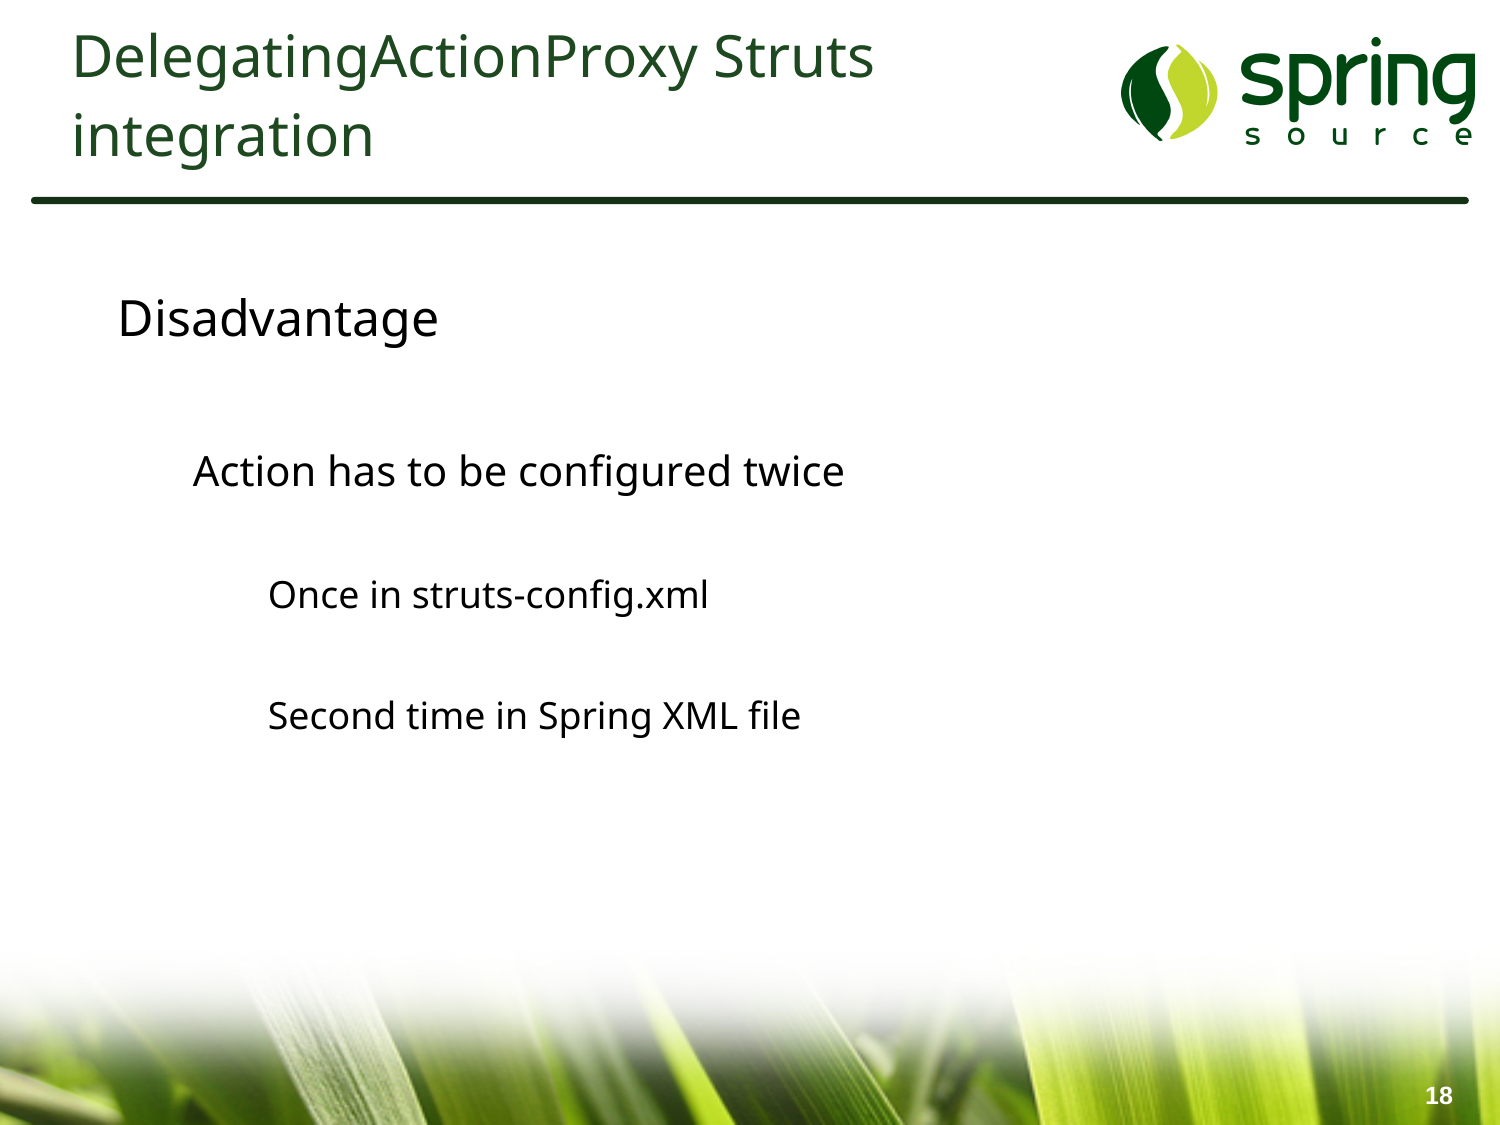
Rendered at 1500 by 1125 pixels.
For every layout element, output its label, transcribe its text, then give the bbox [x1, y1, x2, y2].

list Disadvantage Action has to be configured twice Once in struts-config.xml Second time in Spring XML file [103, 275, 1394, 938]
picture [1121, 37, 1475, 145]
title DelegatingActionProxy Struts integration [56, 13, 1089, 176]
picture [0, 944, 1500, 1125]
